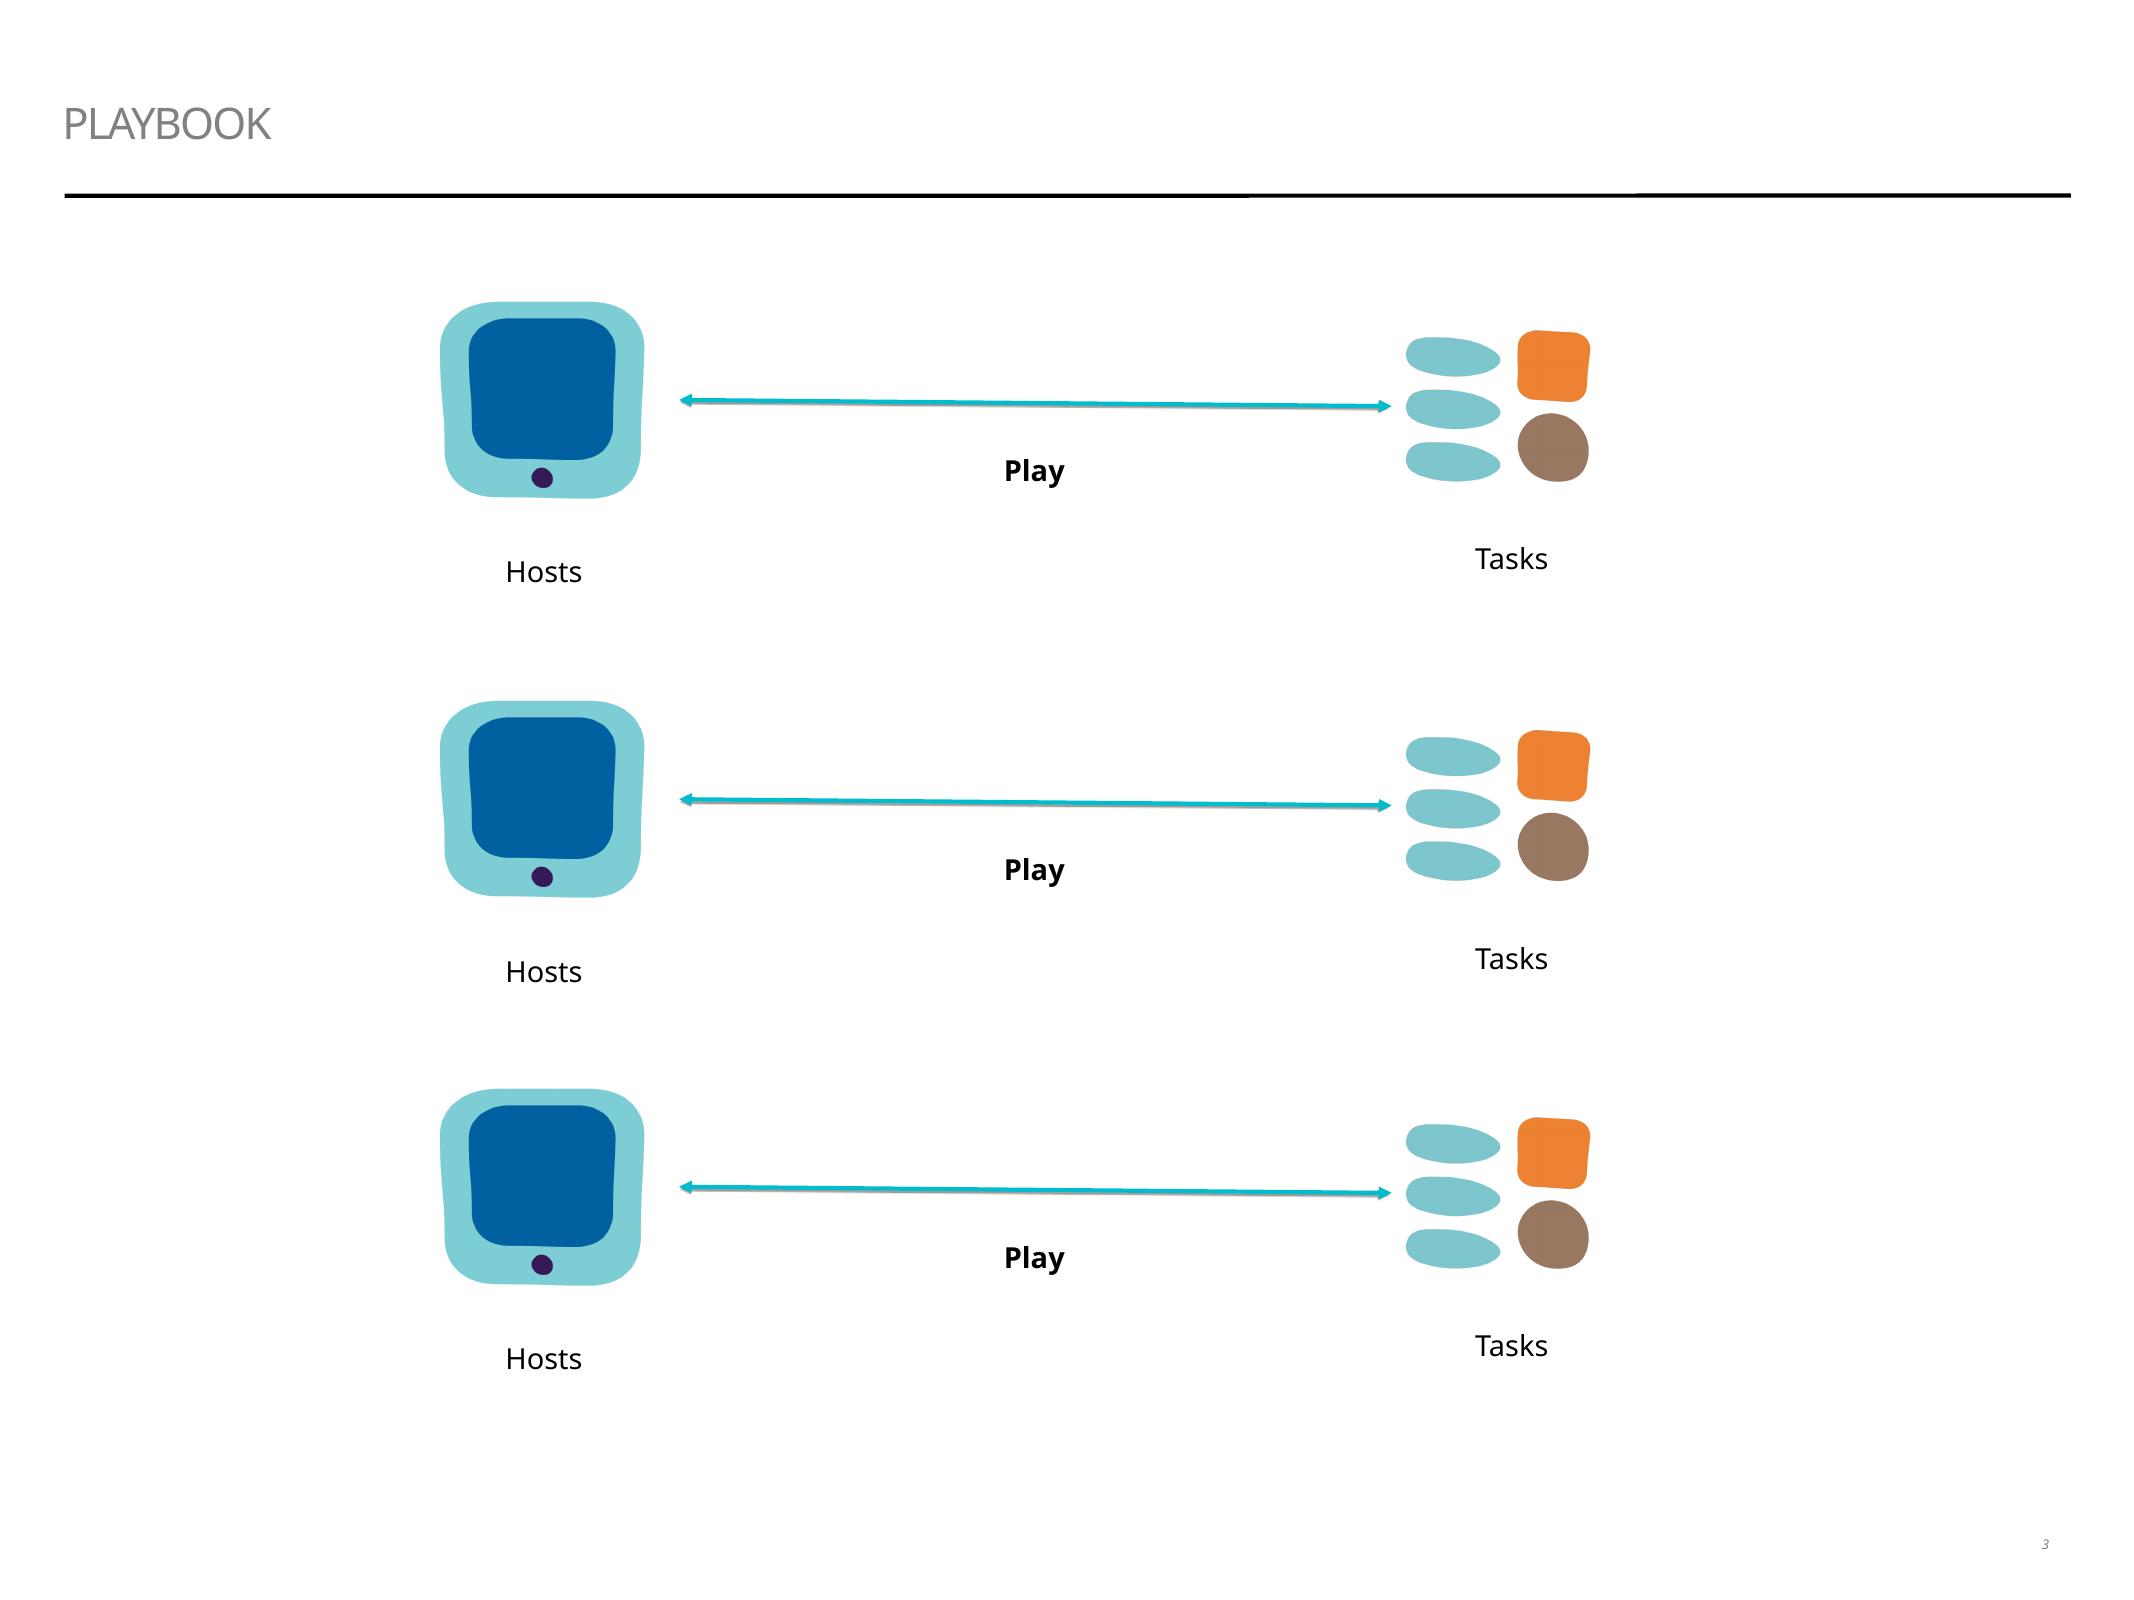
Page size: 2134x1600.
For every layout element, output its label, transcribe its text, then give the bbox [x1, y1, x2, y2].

text_box Tasks [1460, 911, 1564, 987]
text_box Tasks [1460, 1299, 1564, 1375]
text_box Hosts [490, 1312, 598, 1388]
text_box Play [988, 823, 1080, 899]
picture [404, 1049, 680, 1325]
text_box Hosts [490, 924, 598, 1000]
picture [1391, 699, 1605, 912]
picture [1391, 1086, 1605, 1300]
text_box Hosts [490, 524, 598, 600]
picture [1391, 299, 1605, 513]
slide_number <number> [2026, 1518, 2071, 1567]
text_box Play [988, 1210, 1080, 1286]
picture [404, 661, 680, 937]
title PLAYBOOK [62, 50, 2071, 169]
picture [404, 262, 680, 538]
text_box Play [988, 424, 1080, 500]
text_box Tasks [1460, 512, 1564, 588]
